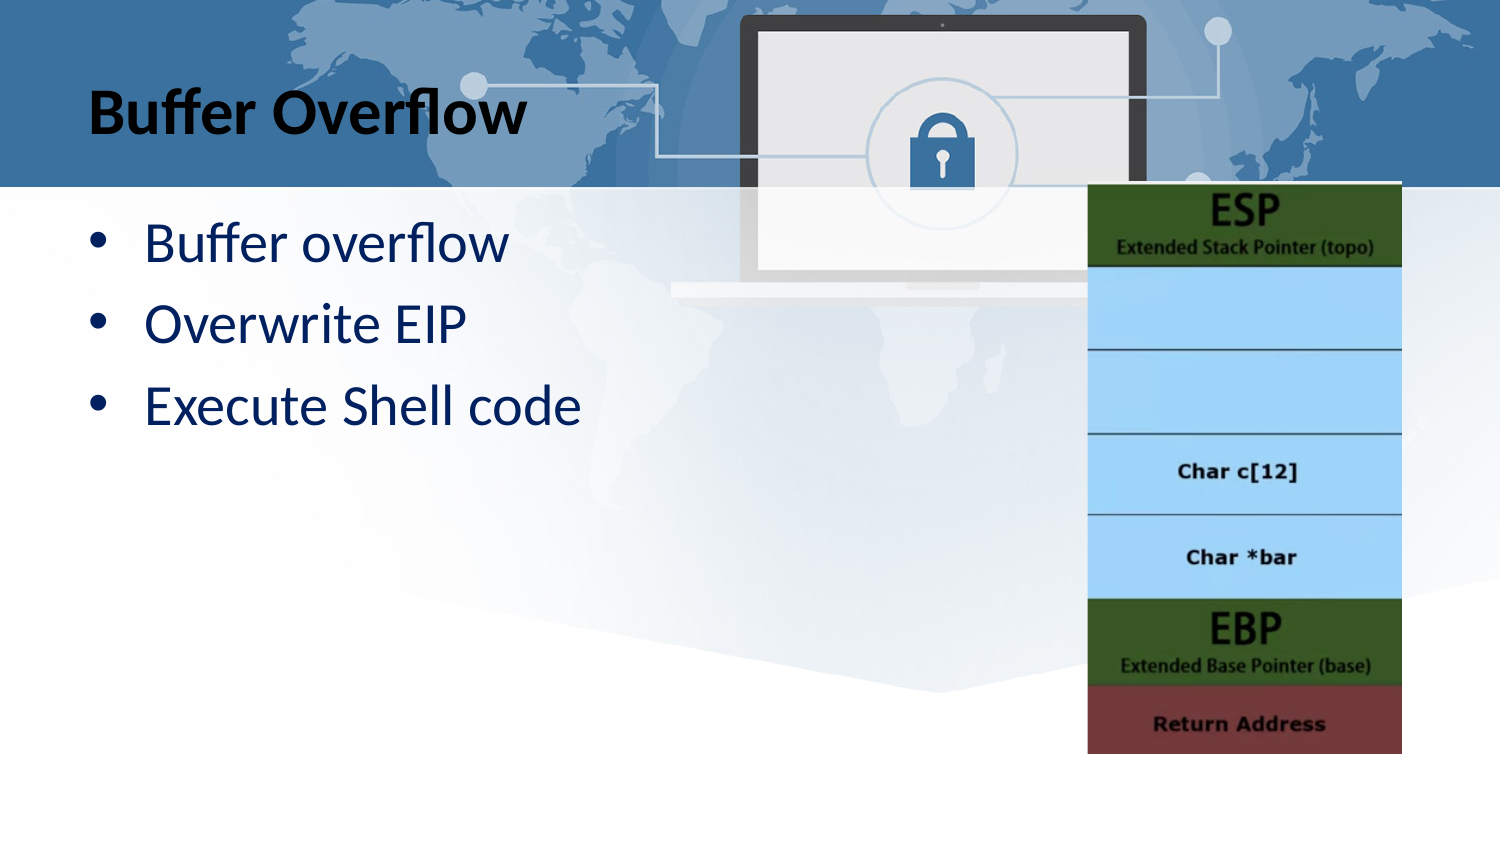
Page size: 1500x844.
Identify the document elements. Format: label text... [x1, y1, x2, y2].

list Buffer overflow Overwrite EIP Execute Shell code [73, 196, 1051, 773]
picture [0, 0, 1500, 844]
title Buffer Overflow [73, 71, 1051, 165]
